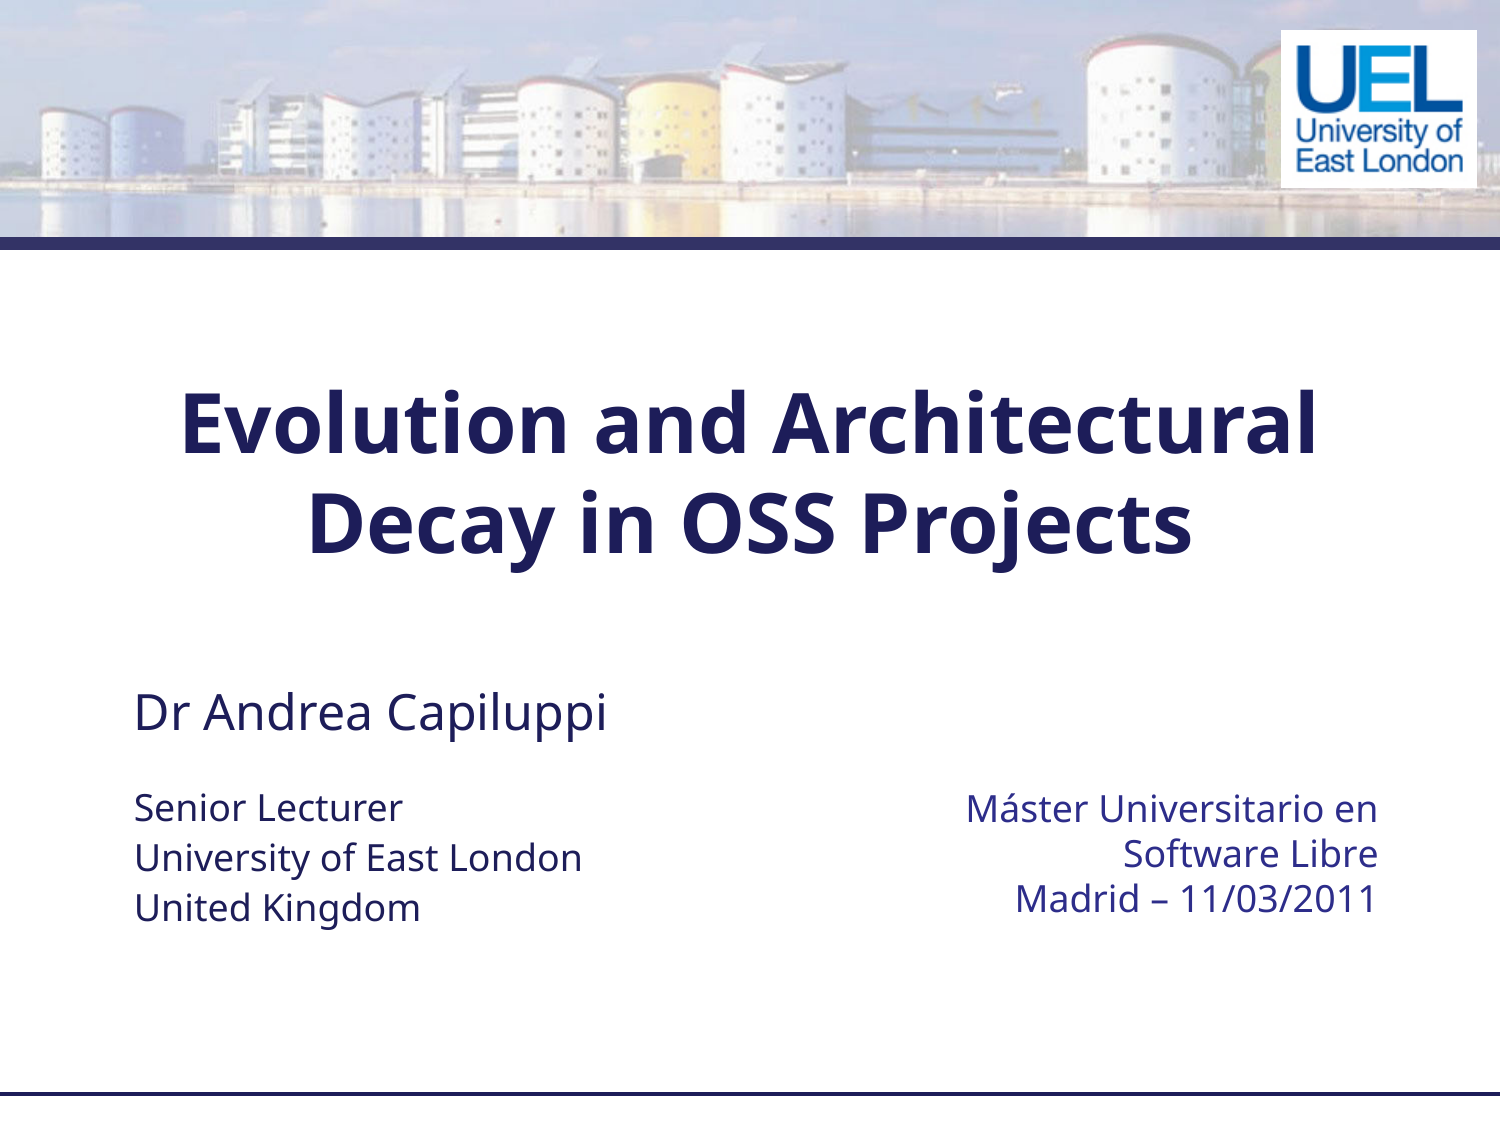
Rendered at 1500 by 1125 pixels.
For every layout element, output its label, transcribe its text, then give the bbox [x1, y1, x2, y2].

title Evolution and Architectural Decay in OSS Projects [58, 349, 1442, 591]
picture [0, 0, 1500, 237]
text_box Máster Universitario en Software Libre Madrid – 11/03/2011 [838, 777, 1394, 929]
text_box Dr Andrea Capiluppi Senior Lecturer University of East London United Kingdom [118, 679, 662, 1024]
